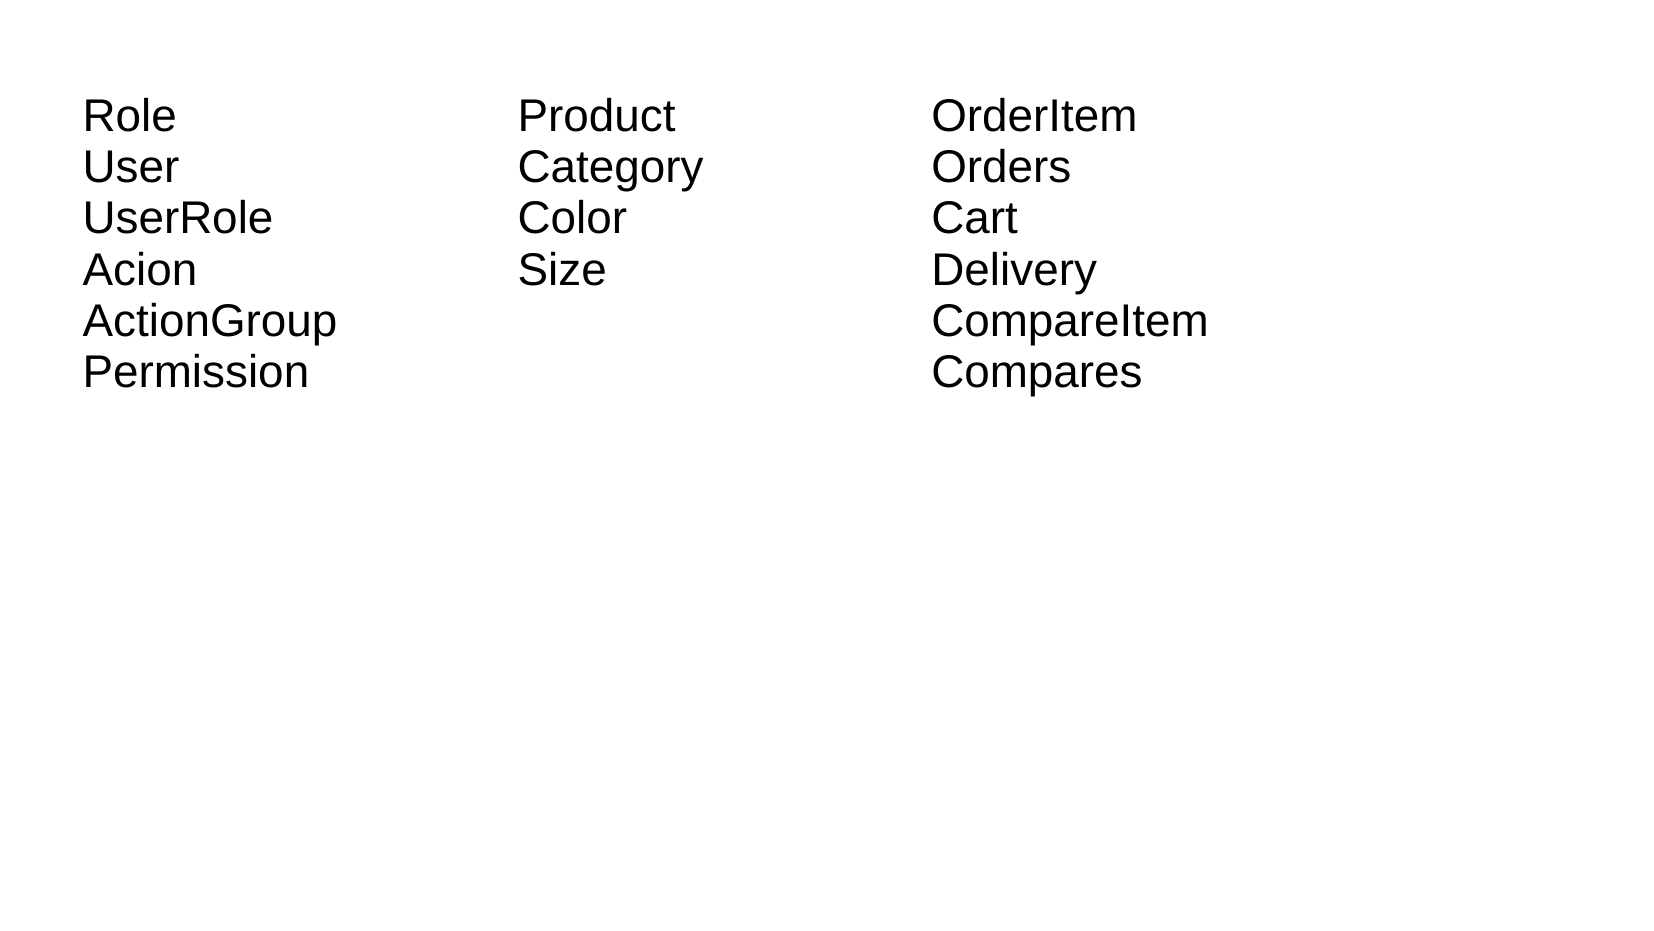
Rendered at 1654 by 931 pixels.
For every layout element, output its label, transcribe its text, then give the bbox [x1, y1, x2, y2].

text_box Product Category Color Size [517, 90, 886, 391]
subtitle Role User UserRole Acion ActionGroup Permission [82, 90, 451, 436]
text_box OrderItem Orders Cart Delivery CompareItem Compares [931, 90, 1299, 436]
